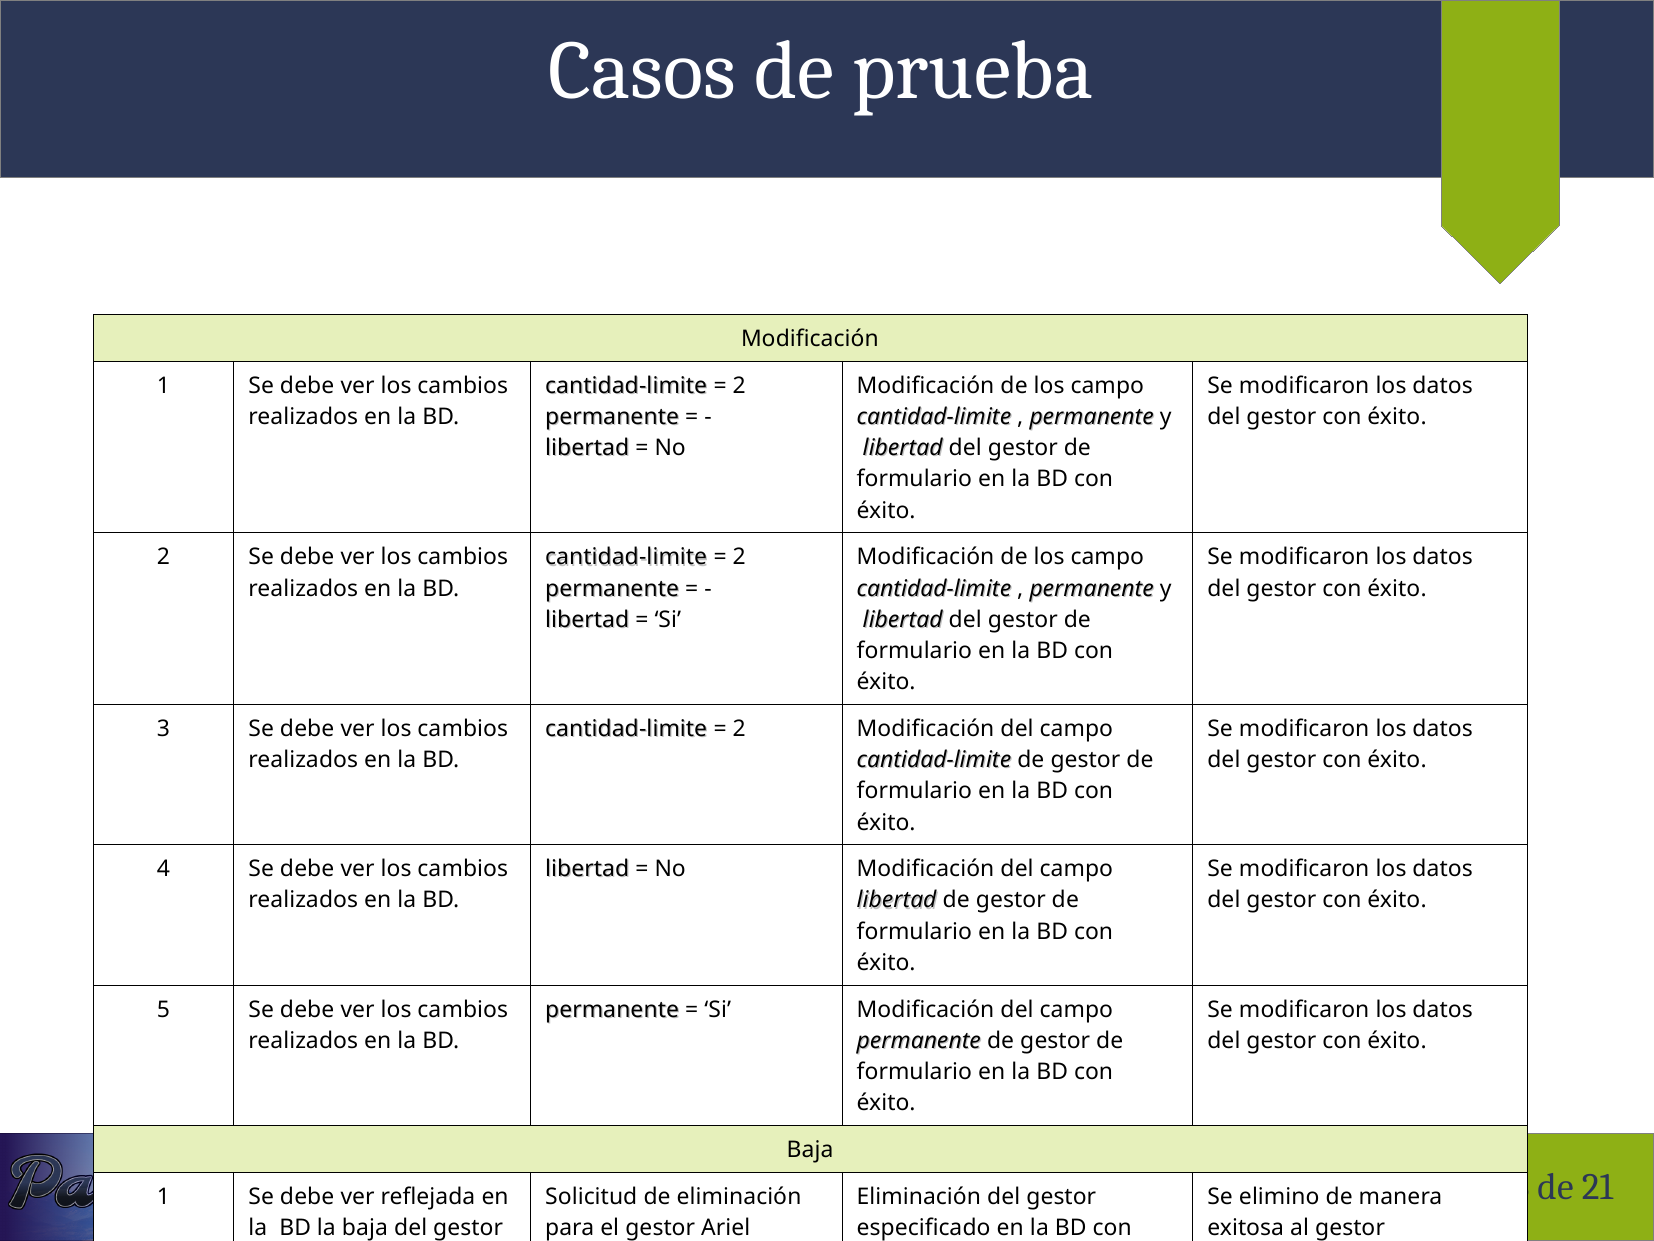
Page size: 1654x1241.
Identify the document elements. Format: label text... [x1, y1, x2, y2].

table_cell Se modificaron los datos del gestor con éxito. [1193, 845, 1527, 985]
text_box [0, 0, 1654, 284]
table_cell Eliminación del gestor especificado en la BD con éxito. [843, 1173, 1192, 1241]
text_box Casos de prueba [342, 15, 1300, 130]
table_cell cantidad-limite = 2 permanente = - libertad = No [531, 362, 842, 532]
table_cell Modificación del campo cantidad-limite de gestor de formulario en la BD con éxito. [843, 705, 1192, 844]
table_cell cantidad-limite = 2 [531, 705, 842, 844]
table_cell Se modificaron los datos del gestor con éxito. [1193, 533, 1527, 704]
table_cell 4 [94, 845, 233, 985]
table_cell Se modificaron los datos del gestor con éxito. [1193, 705, 1527, 844]
table_cell Se modificaron los datos del gestor con éxito. [1193, 362, 1527, 532]
table_cell Modificación de los campo cantidad-limite , permanente y libertad del gestor de formulario en la BD con éxito. [843, 362, 1192, 532]
picture [0, 1133, 93, 1241]
table_cell libertad = No [531, 845, 842, 985]
table_cell 3 [94, 705, 233, 844]
table_cell 5 [94, 986, 233, 1125]
table_cell Baja [94, 1126, 1527, 1172]
table_cell Se elimino de manera exitosa al gestor especificado. [1193, 1173, 1527, 1241]
table_cell Modificación del campo permanente de gestor de formulario en la BD con éxito. [843, 986, 1192, 1125]
table_cell cantidad-limite = 2 permanente = - libertad = ‘Si’ [531, 533, 842, 704]
table_cell Se debe ver los cambios realizados en la BD. [234, 986, 530, 1125]
table_cell Se debe ver los cambios realizados en la BD. [234, 533, 530, 704]
table_cell Se debe ver los cambios realizados en la BD. [234, 845, 530, 985]
table_cell Modificación del campo libertad de gestor de formulario en la BD con éxito. [843, 845, 1192, 985]
table_cell 1 [94, 362, 233, 532]
table_cell Solicitud de eliminación para el gestor Ariel Machini [531, 1173, 842, 1241]
table_cell Se modificaron los datos del gestor con éxito. [1193, 986, 1527, 1125]
table_cell Modificación de los campo cantidad-limite , permanente y libertad del gestor de formulario en la BD con éxito. [843, 533, 1192, 704]
table_cell Se debe ver los cambios realizados en la BD. [234, 705, 530, 844]
table_cell 1 [94, 1173, 233, 1241]
table_cell 2 [94, 533, 233, 704]
table_cell Se debe ver los cambios realizados en la BD. [234, 362, 530, 532]
text_box <number> de 21 [1528, 1158, 1654, 1241]
table_cell Se debe ver reflejada en la BD la baja del gestor de formularios. [234, 1173, 530, 1241]
table_cell permanente = ‘Si’ [531, 986, 842, 1125]
text_box [1528, 1133, 1654, 1158]
table_header Modificación [94, 315, 1527, 361]
